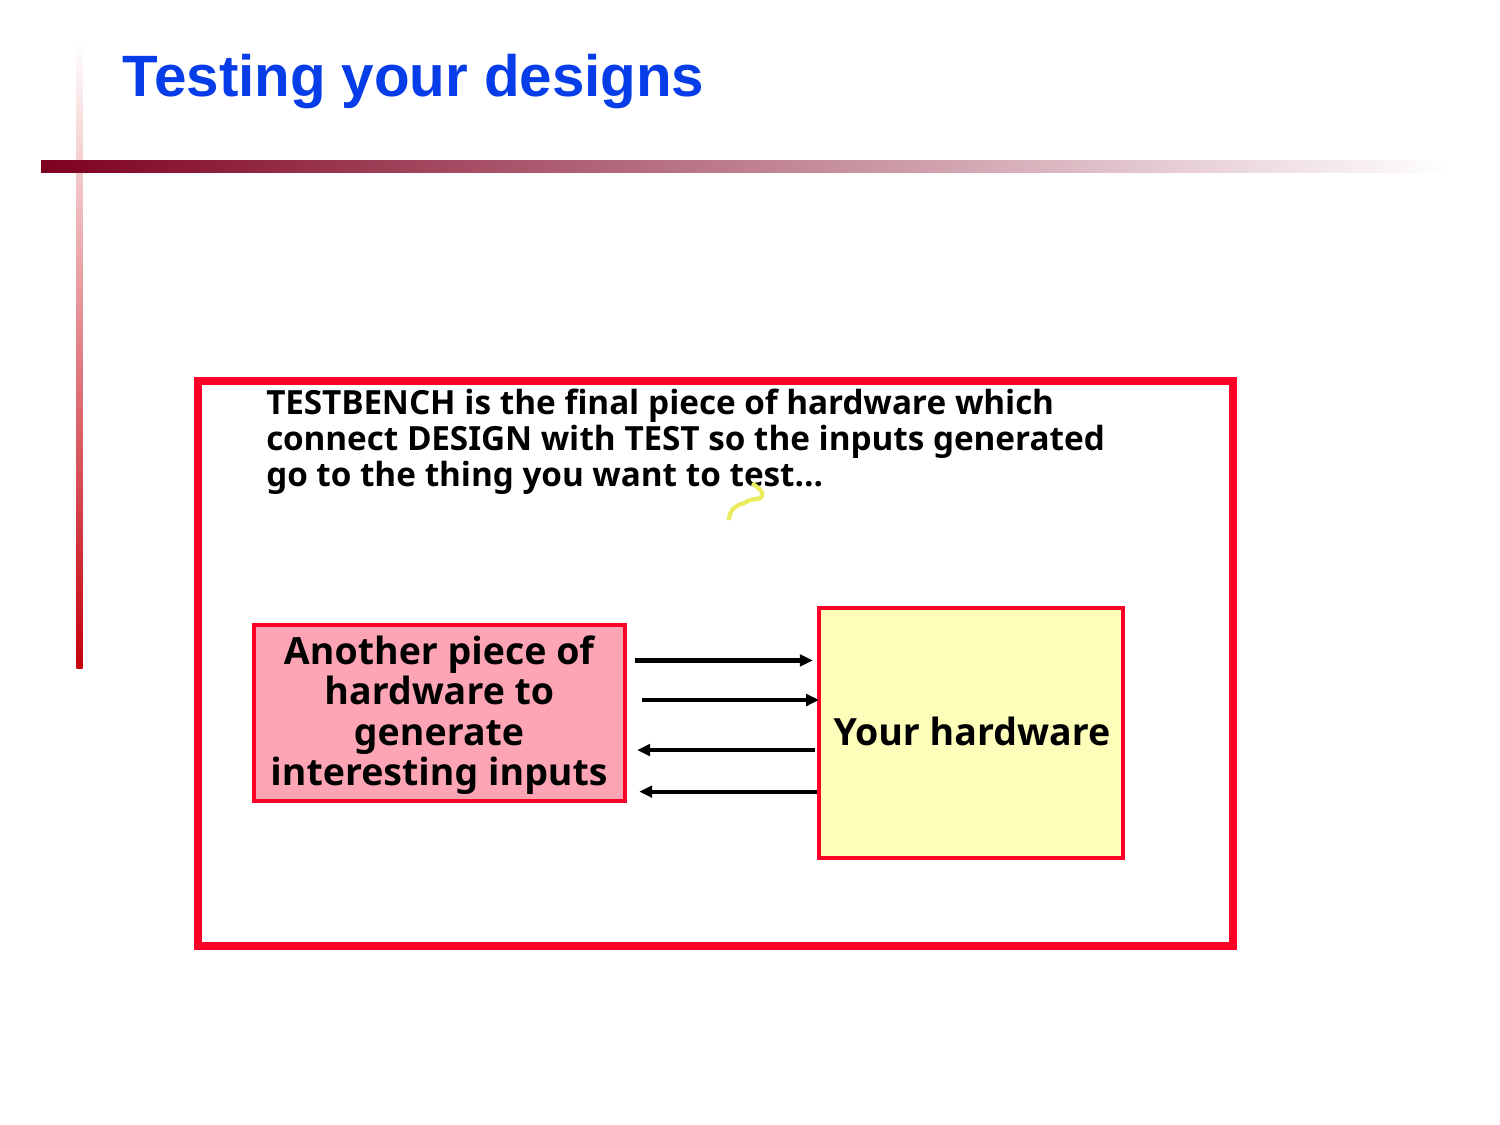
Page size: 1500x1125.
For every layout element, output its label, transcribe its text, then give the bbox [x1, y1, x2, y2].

title Testing your designs [112, 43, 1400, 240]
text_box Another piece of hardware to generate interesting inputs [253, 624, 625, 802]
text_box Your hardware [818, 608, 1123, 859]
text_box TESTBENCH is the final piece of hardware which connect DESIGN with TEST so the inputs generated go to the thing you want to test... [251, 378, 1122, 502]
